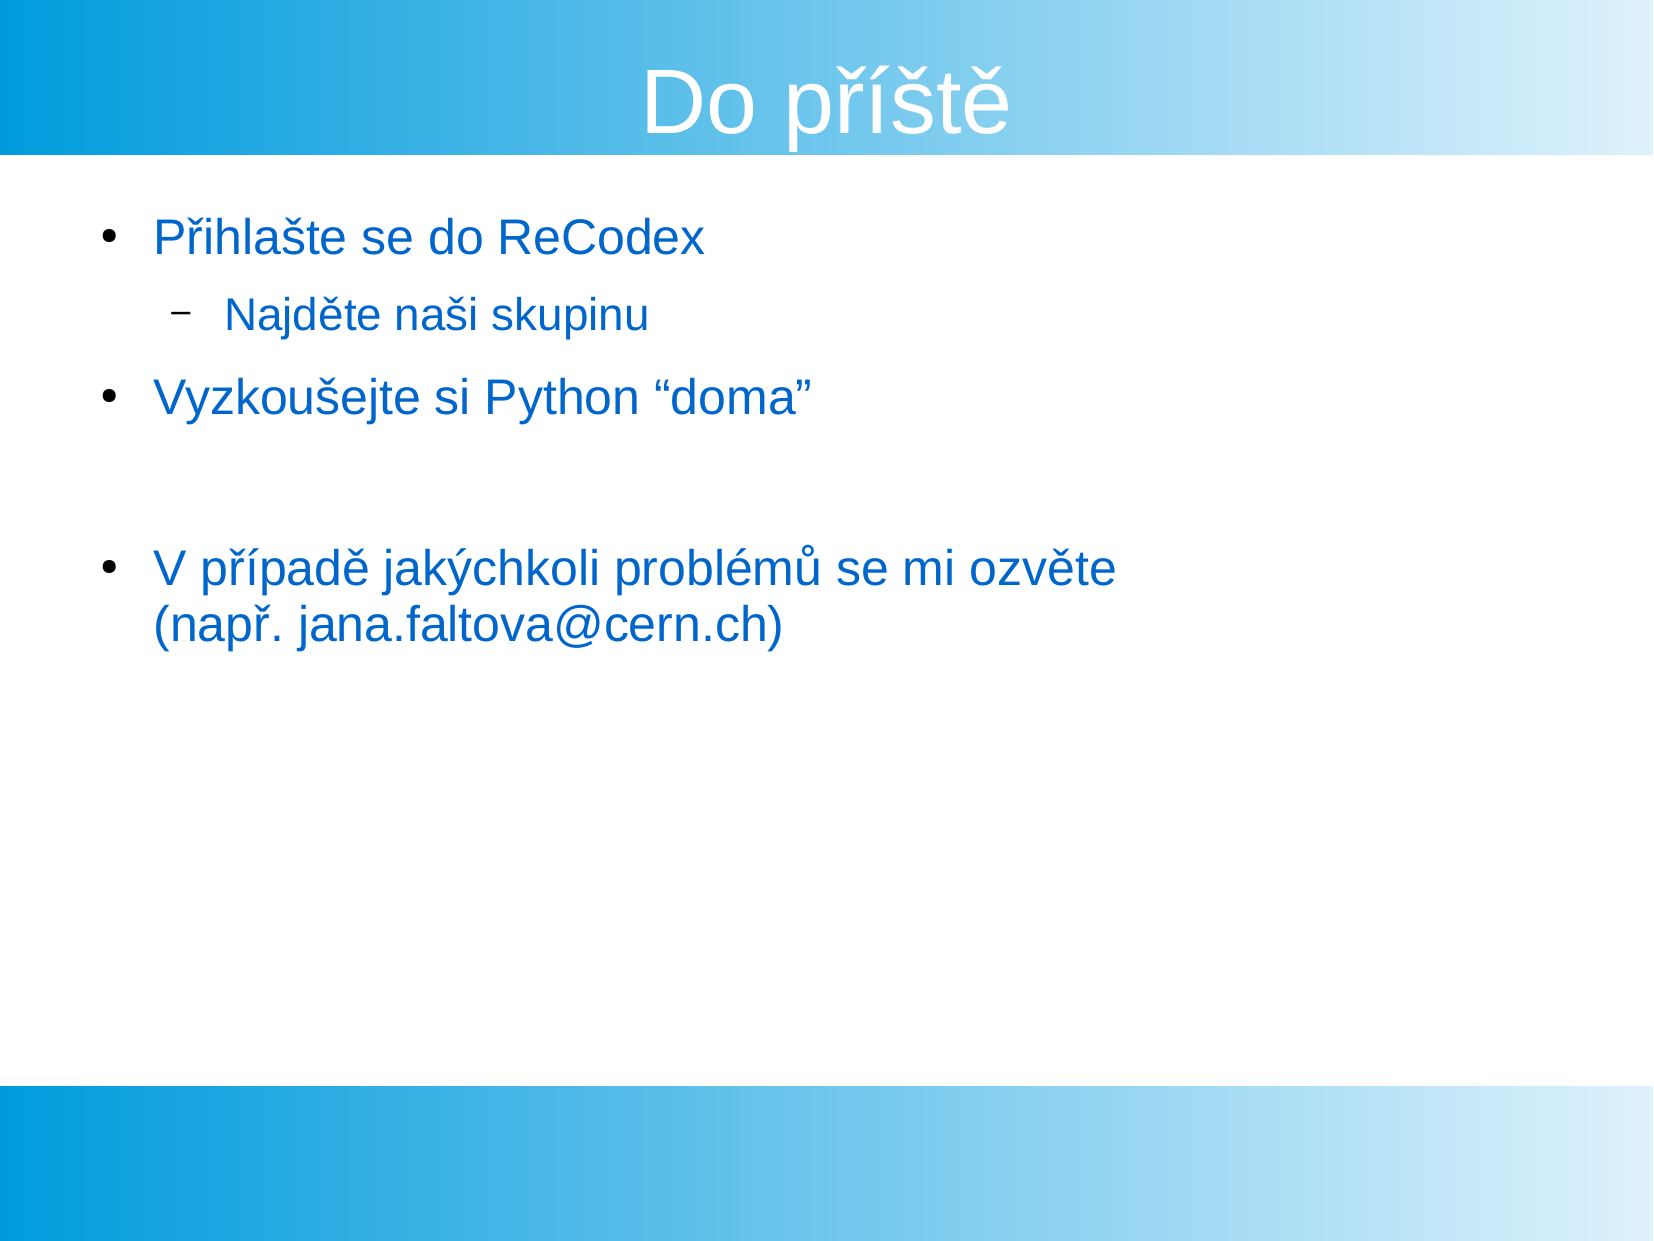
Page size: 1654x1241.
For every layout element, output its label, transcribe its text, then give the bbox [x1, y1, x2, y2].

list Přihlašte se do ReCodex Najděte naši skupinu Vyzkoušejte si Python “doma” V případě jakýchkoli problémů se mi ozvěte (např. jana.faltova@cern.ch) [82, 209, 1571, 1039]
title Do příště [82, 49, 1571, 155]
